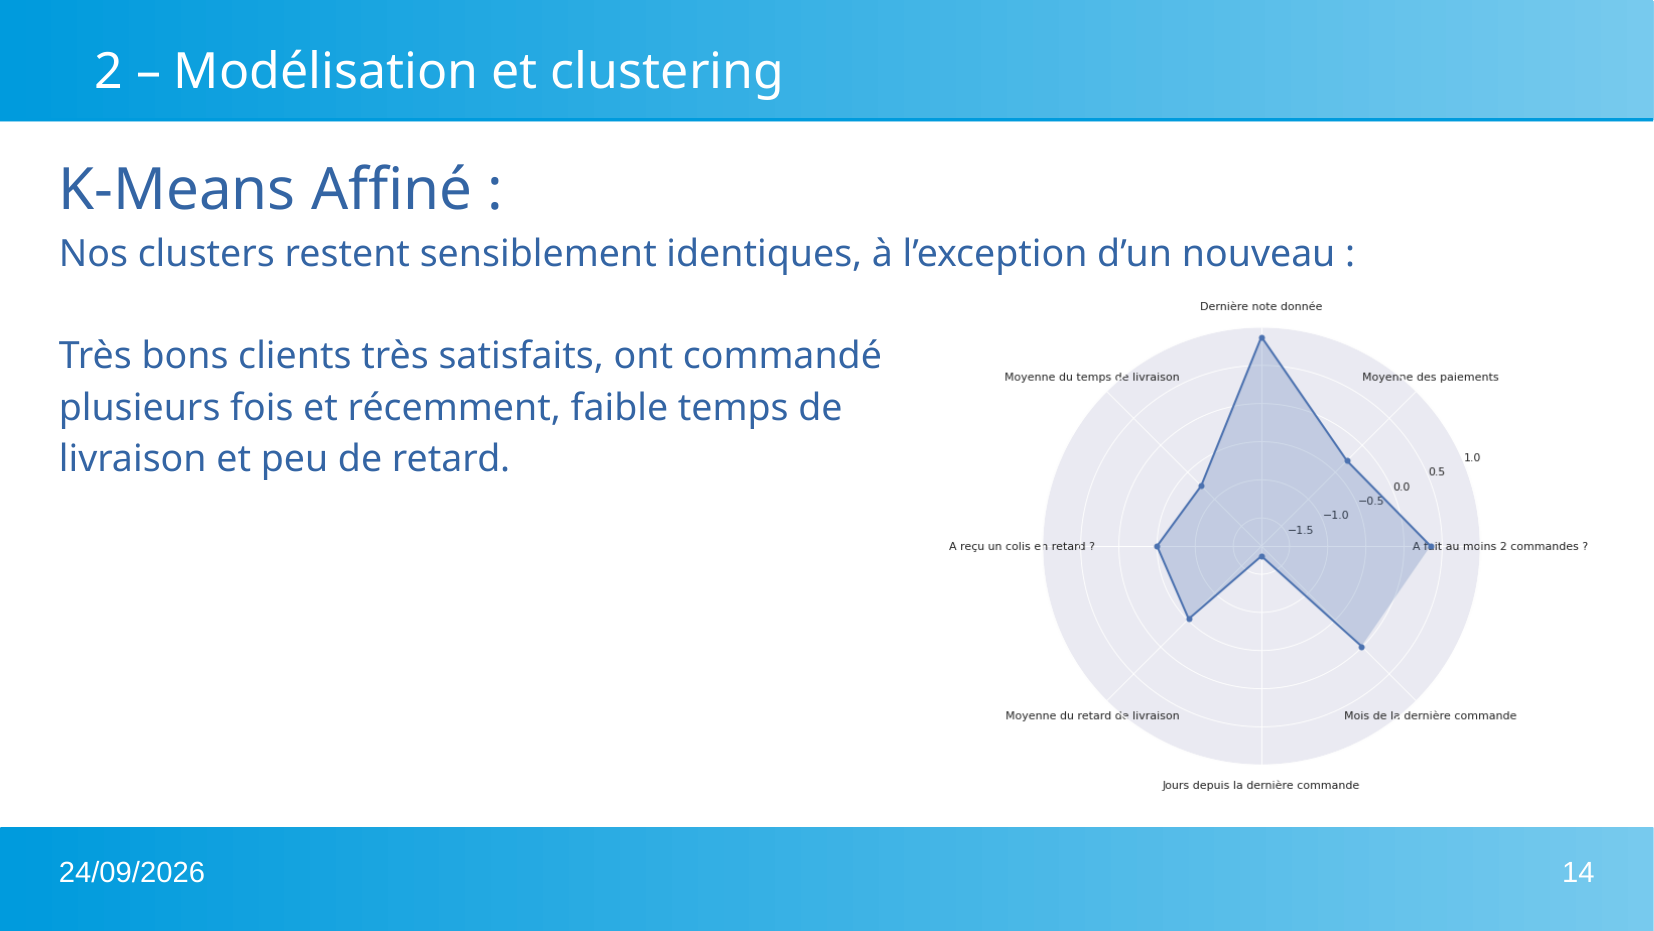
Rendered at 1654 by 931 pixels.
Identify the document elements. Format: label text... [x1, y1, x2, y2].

title K-Means Affiné : Nos clusters restent sensiblement identiques, à l’exception d’un nouveau : Très bons clients très satisfaits, ont commandé plusieurs fois et récemment, faible temps de livraison et peu de retard. [59, 147, 1565, 798]
picture [942, 295, 1595, 798]
title 2 – Modélisation et clustering [59, 29, 1595, 108]
